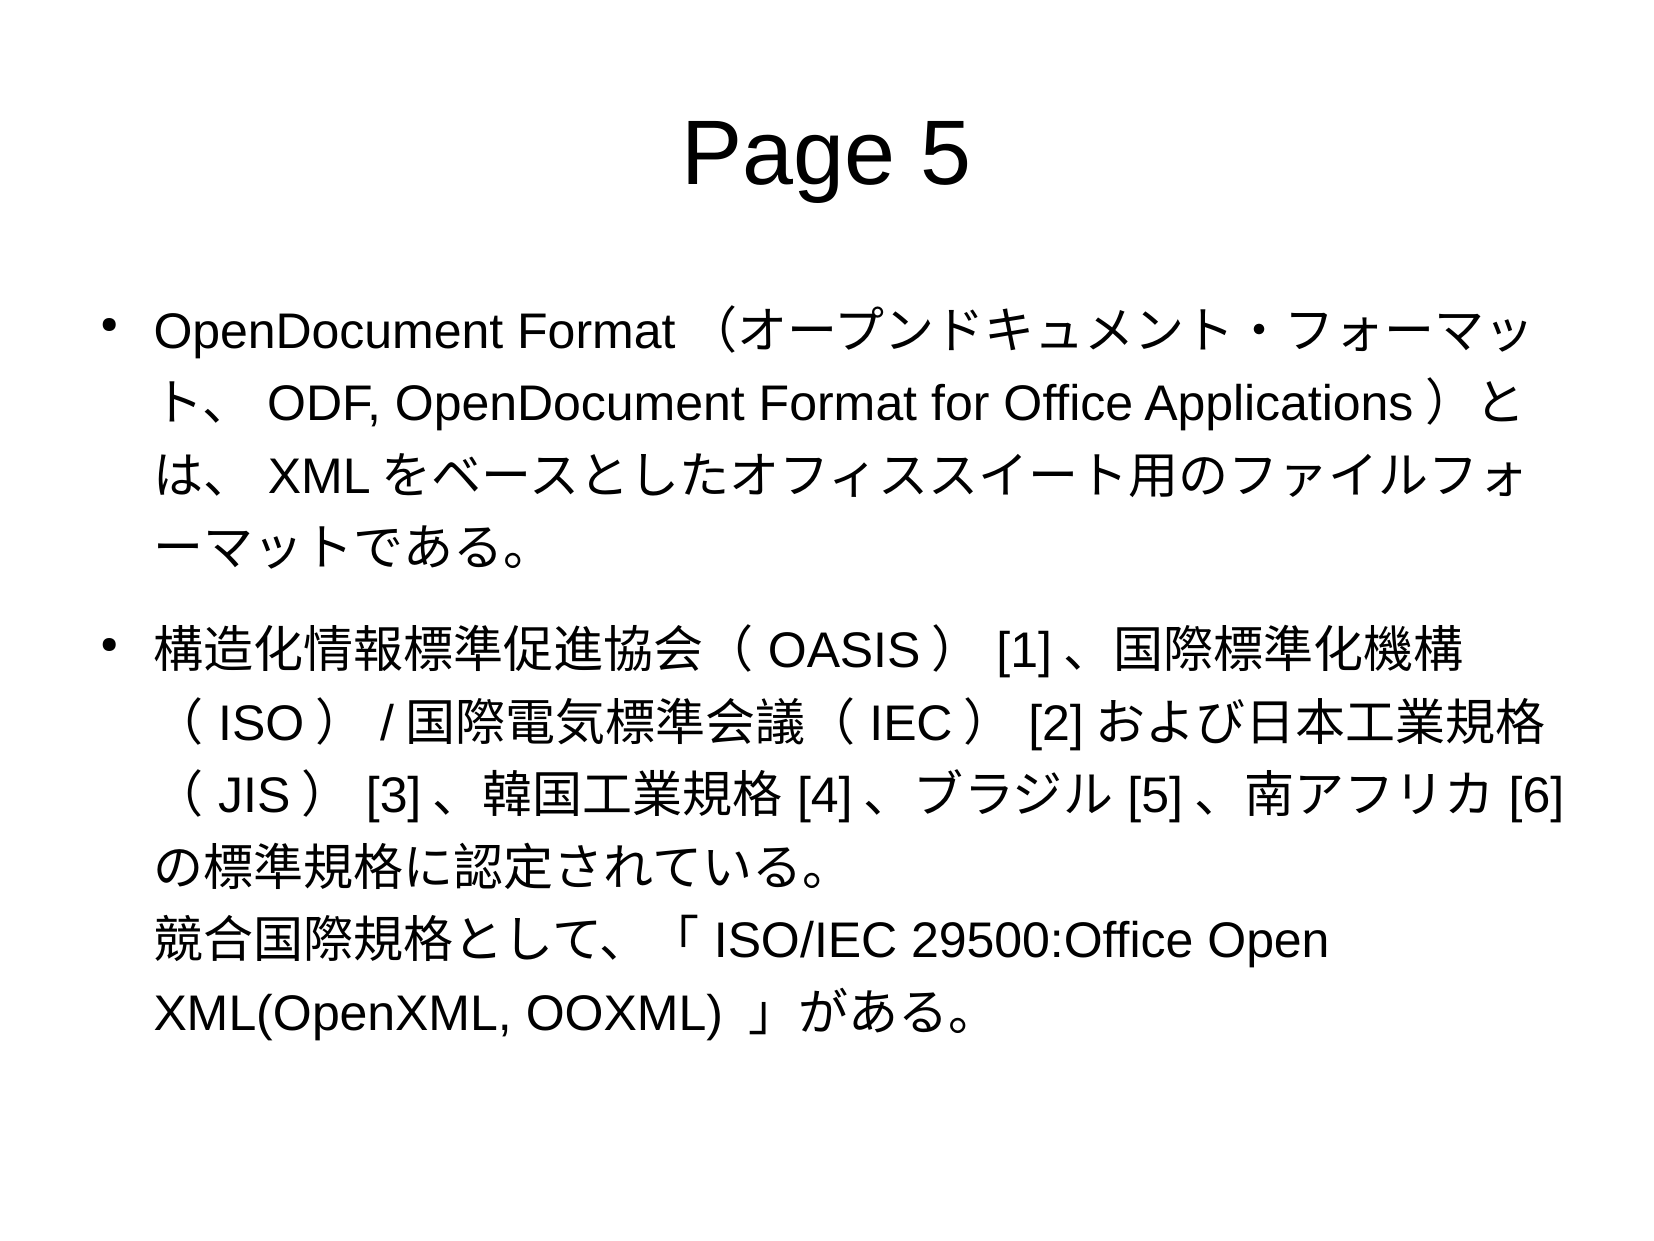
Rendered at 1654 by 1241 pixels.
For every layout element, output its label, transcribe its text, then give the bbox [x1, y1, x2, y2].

title Page 5 [82, 49, 1571, 257]
list OpenDocument Format（オープンドキュメント・フォーマット、ODF, OpenDocument Format for Office Applications）とは、XMLをベースとしたオフィススイート用のファイルフォーマットである。 構造化情報標準促進協会（OASIS）[1]、国際標準化機構（ISO）/国際電気標準会議（IEC）[2]および日本工業規格（JIS）[3]、韓国工業規格[4]、ブラジル[5]、南アフリカ[6]の標準規格に認定されている。 競合国際規格として、「ISO/IEC 29500:Office Open XML(OpenXML, OOXML) 」がある。 [82, 290, 1571, 1109]
